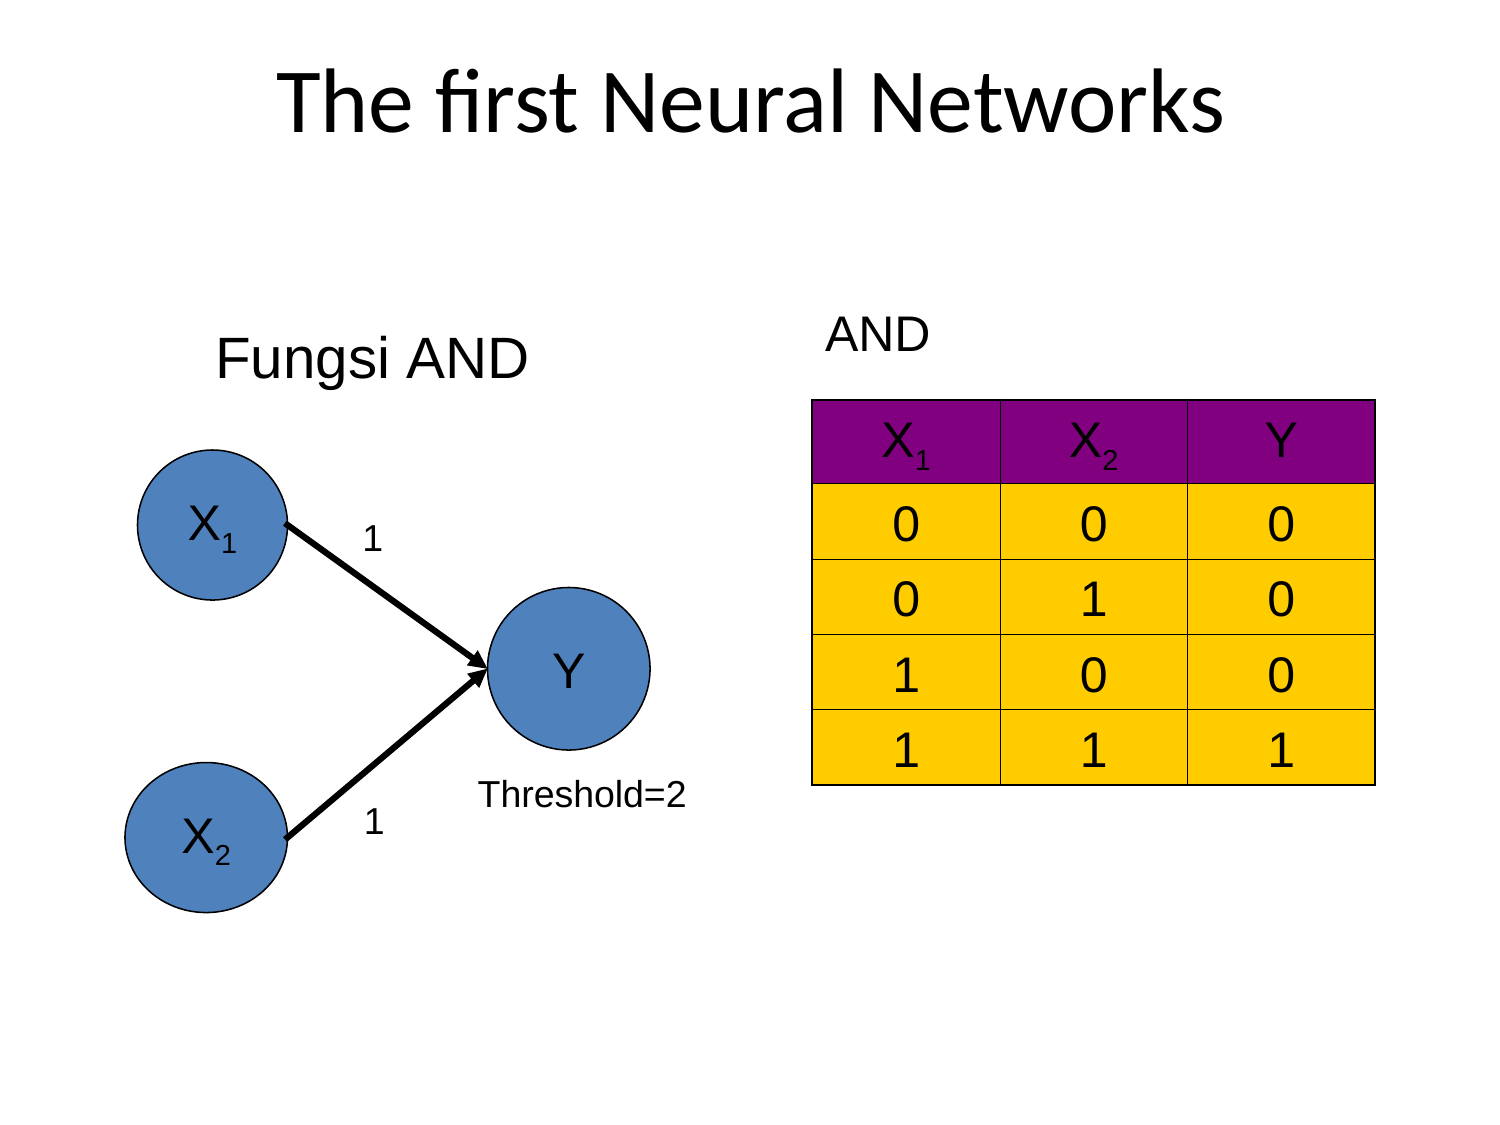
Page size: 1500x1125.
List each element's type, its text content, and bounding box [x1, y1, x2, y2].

table_cell 1 [813, 635, 1000, 709]
table_cell 0 [813, 484, 1000, 559]
title The first Neural Networks [3, 2, 1500, 190]
text_box Fungsi AND [200, 312, 545, 398]
table_cell 1 [1001, 560, 1187, 634]
table_cell 0 [1188, 560, 1374, 634]
table_cell 0 [1188, 635, 1374, 709]
text_box 1 [349, 789, 400, 851]
table_cell 0 [1001, 484, 1187, 559]
text_box Y [487, 587, 651, 751]
text_box X1 [137, 450, 288, 601]
table_cell 1 [813, 710, 1000, 784]
table_cell 0 [1001, 635, 1187, 709]
text_box 1 [347, 505, 399, 567]
text_box X2 [124, 762, 288, 913]
text_box AND [810, 293, 946, 370]
table_header X1 [813, 401, 1000, 483]
table_cell 1 [1188, 710, 1374, 784]
table_cell 0 [1188, 484, 1374, 559]
table_header X2 [1001, 401, 1187, 483]
table_cell 0 [813, 560, 1000, 634]
table_cell 1 [1001, 710, 1187, 784]
text_box Threshold=2 [462, 762, 702, 823]
table_header Y [1188, 401, 1374, 483]
